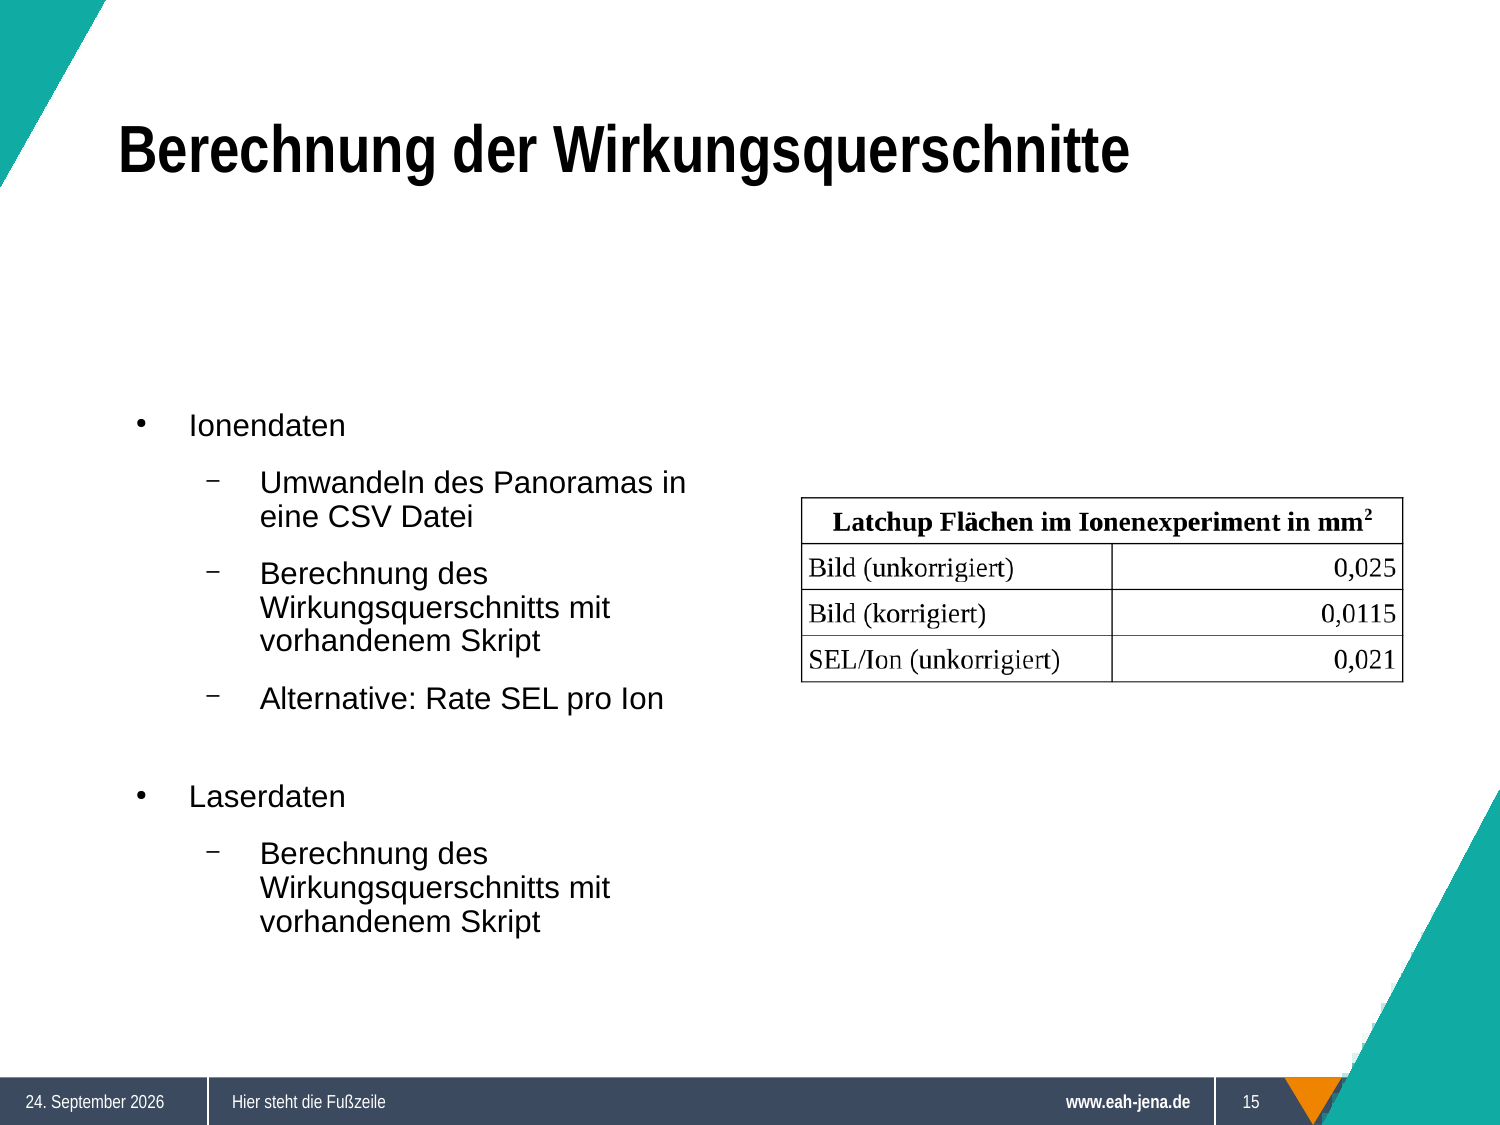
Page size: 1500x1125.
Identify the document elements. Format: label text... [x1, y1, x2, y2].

list Ionendaten Umwandeln des Panoramas in eine CSV Datei Berechnung des Wirkungsquerschnitts mit vorhandenem Skript Alternative: Rate SEL pro Ion Laserdaten Berechnung des Wirkungsquerschnitts mit vorhandenem Skript [103, 299, 741, 1014]
picture [794, 474, 1432, 709]
text_box [0, 0, 106, 187]
list Berechnung der Wirkungsquerschnitte [103, 107, 1398, 259]
text_box [1322, 790, 1500, 1125]
